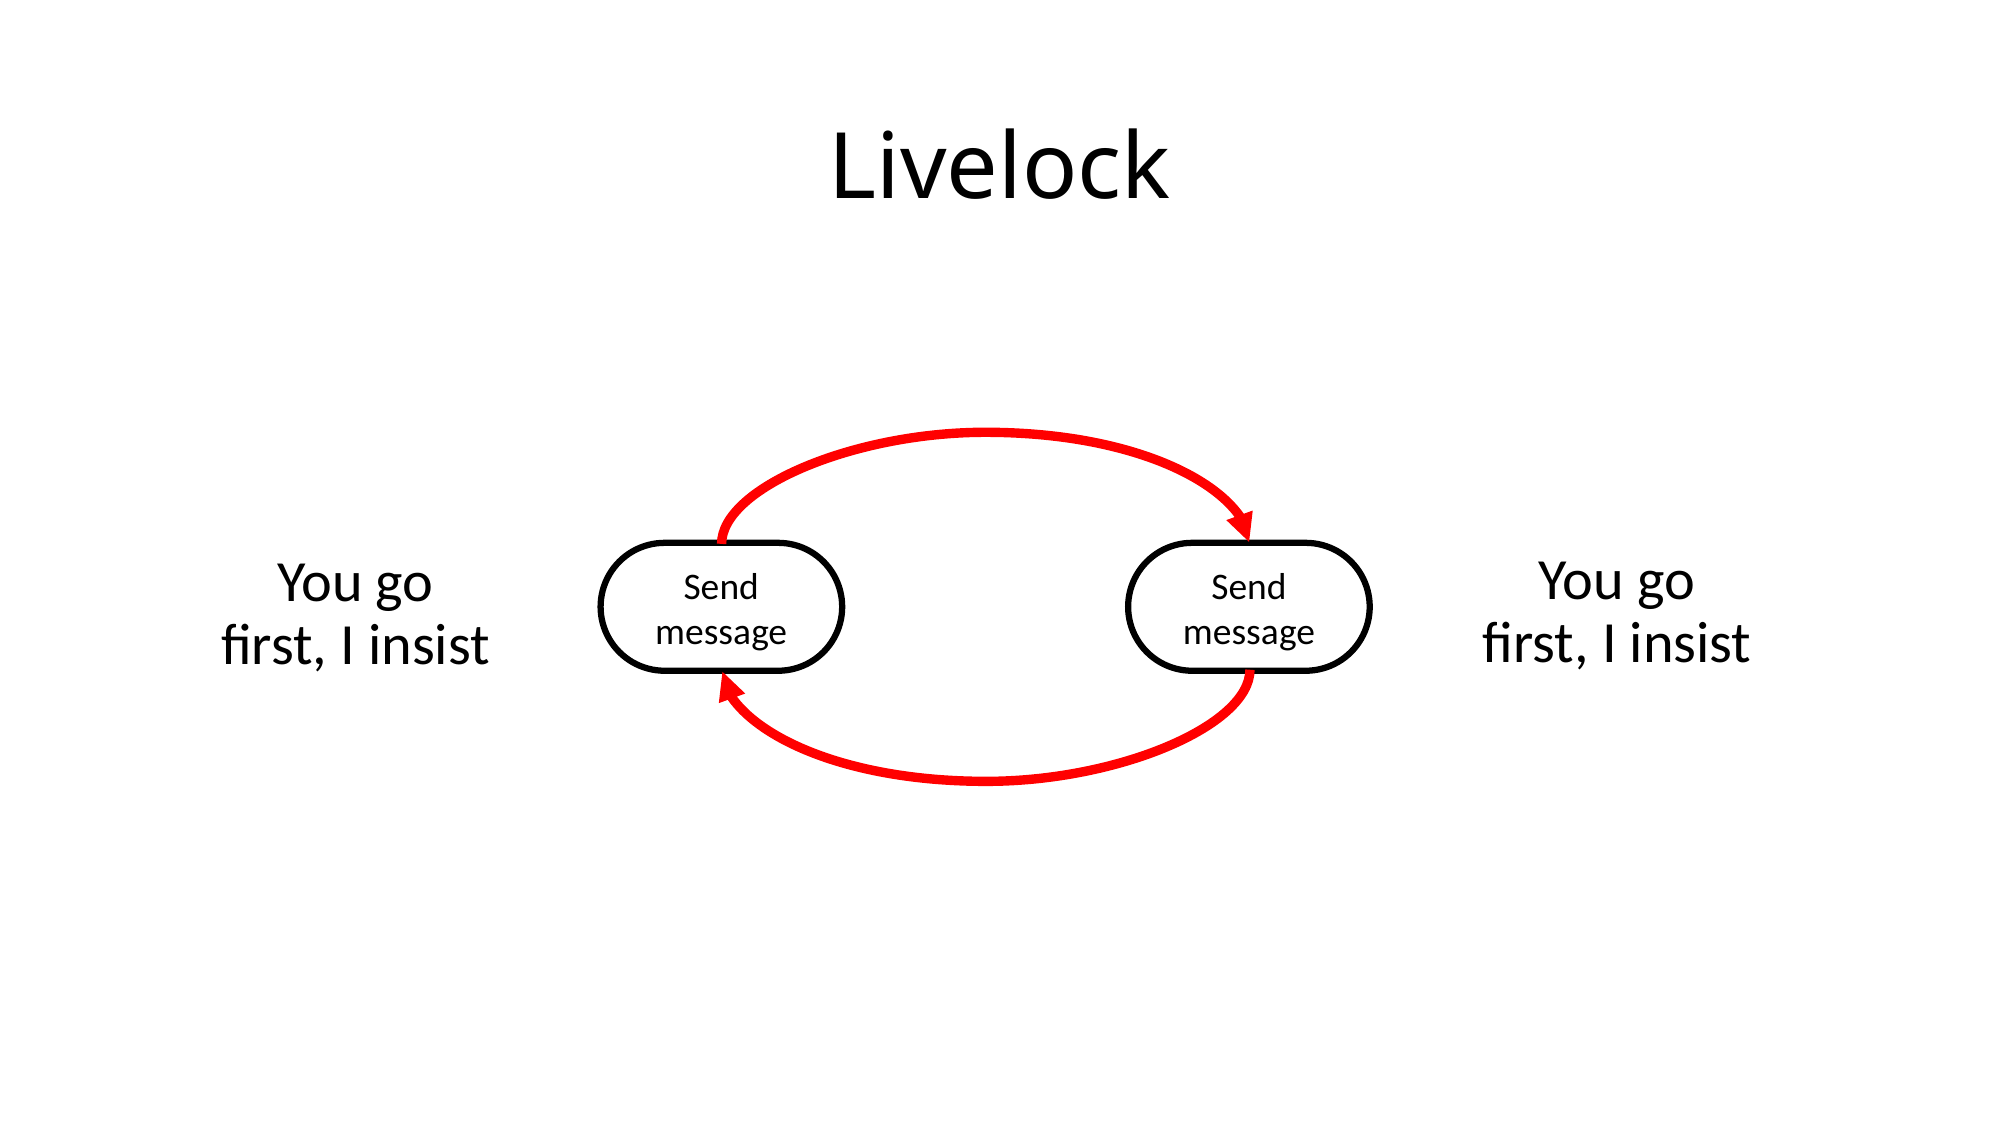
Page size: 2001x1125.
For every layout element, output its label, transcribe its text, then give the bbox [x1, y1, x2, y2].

text_box Send message [1128, 542, 1370, 671]
list You go first, I insist [204, 543, 506, 900]
text_box You go first, I insist [1466, 541, 1768, 898]
title Livelock [137, 59, 1863, 278]
text_box Send message [600, 542, 843, 671]
